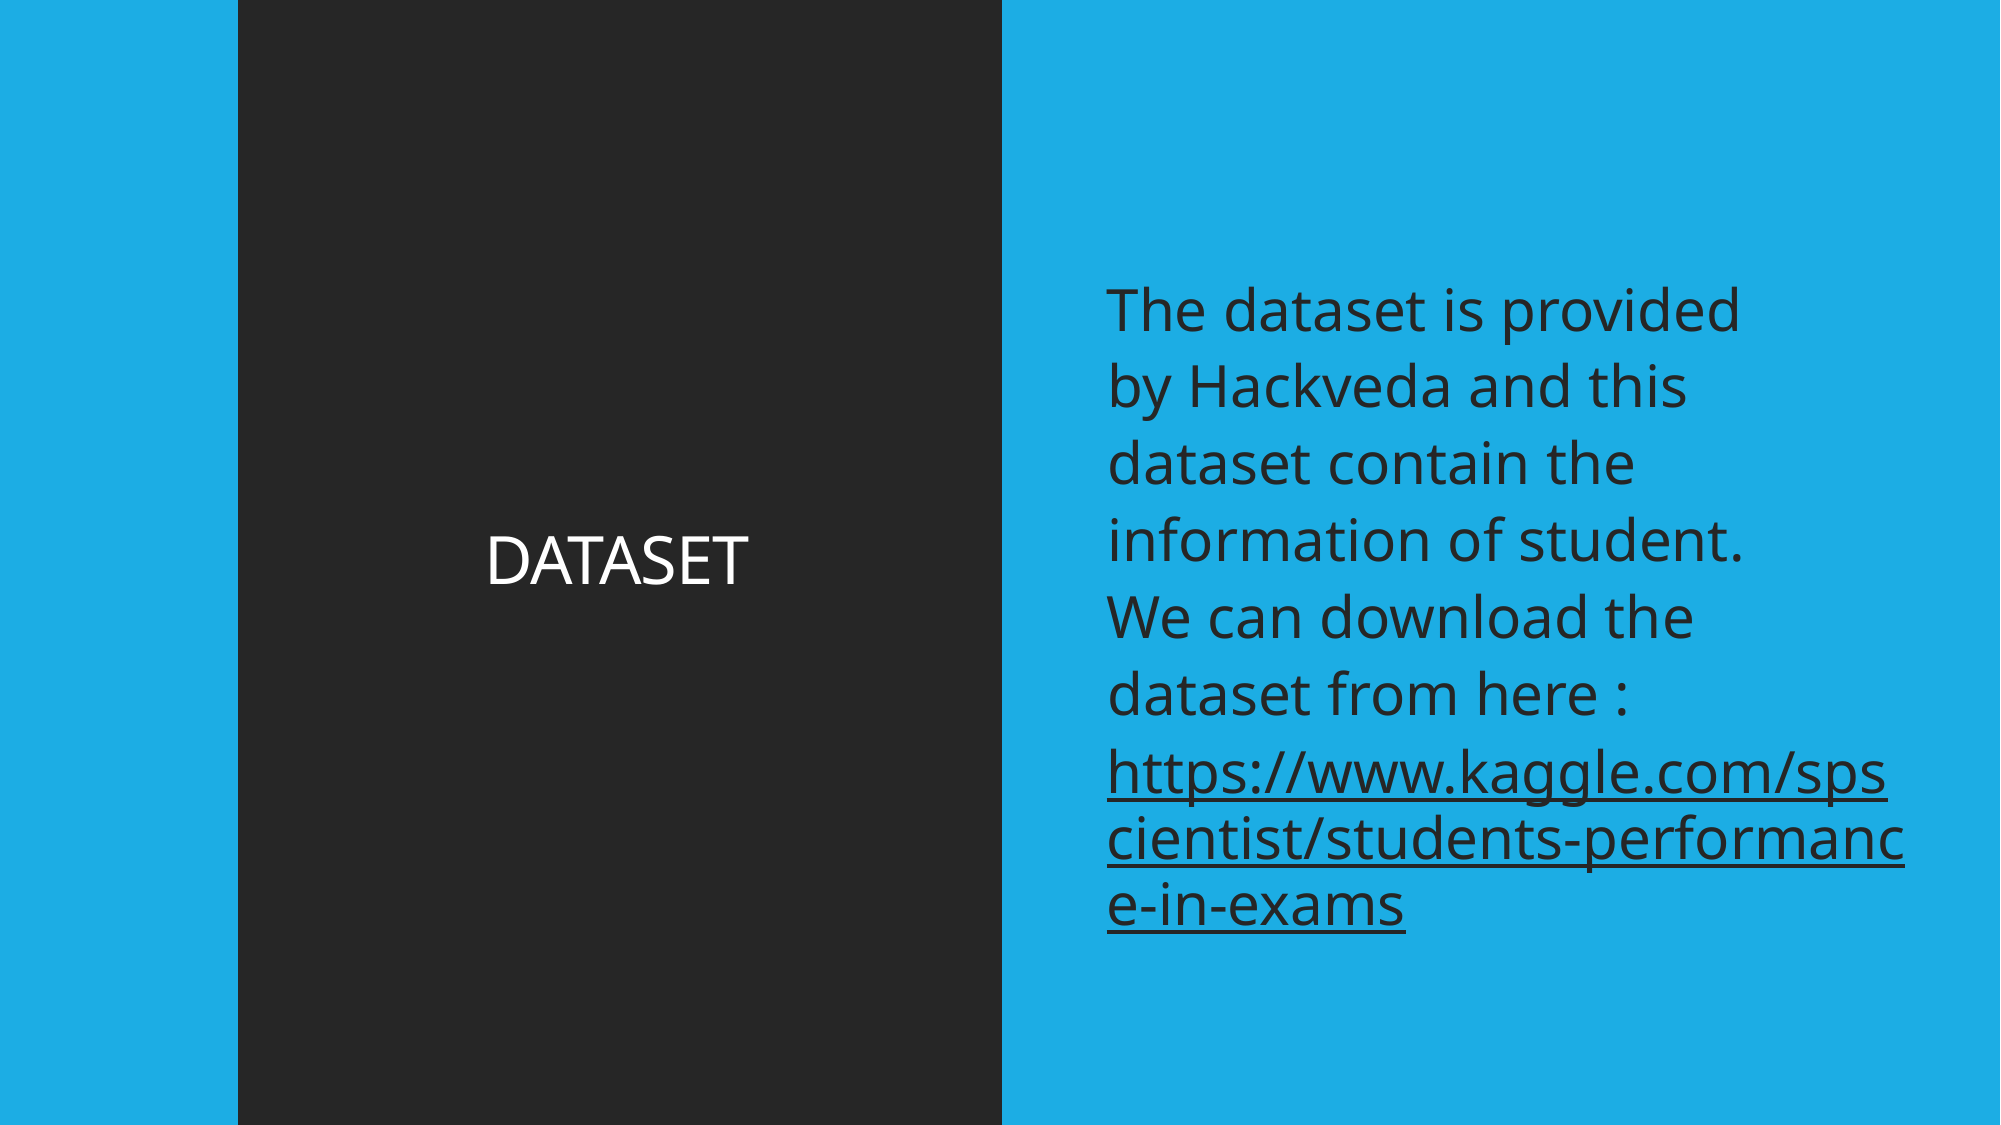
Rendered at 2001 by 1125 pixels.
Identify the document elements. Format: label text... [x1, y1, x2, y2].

list The dataset is provided by Hackveda and this dataset contain the information of student. We can download the dataset from here : https://www.kaggle.com/spscientist/students-performance-in-exams [1077, 52, 1908, 1105]
text_box [0, 0, 2000, 1125]
title DATASET [311, 182, 923, 943]
